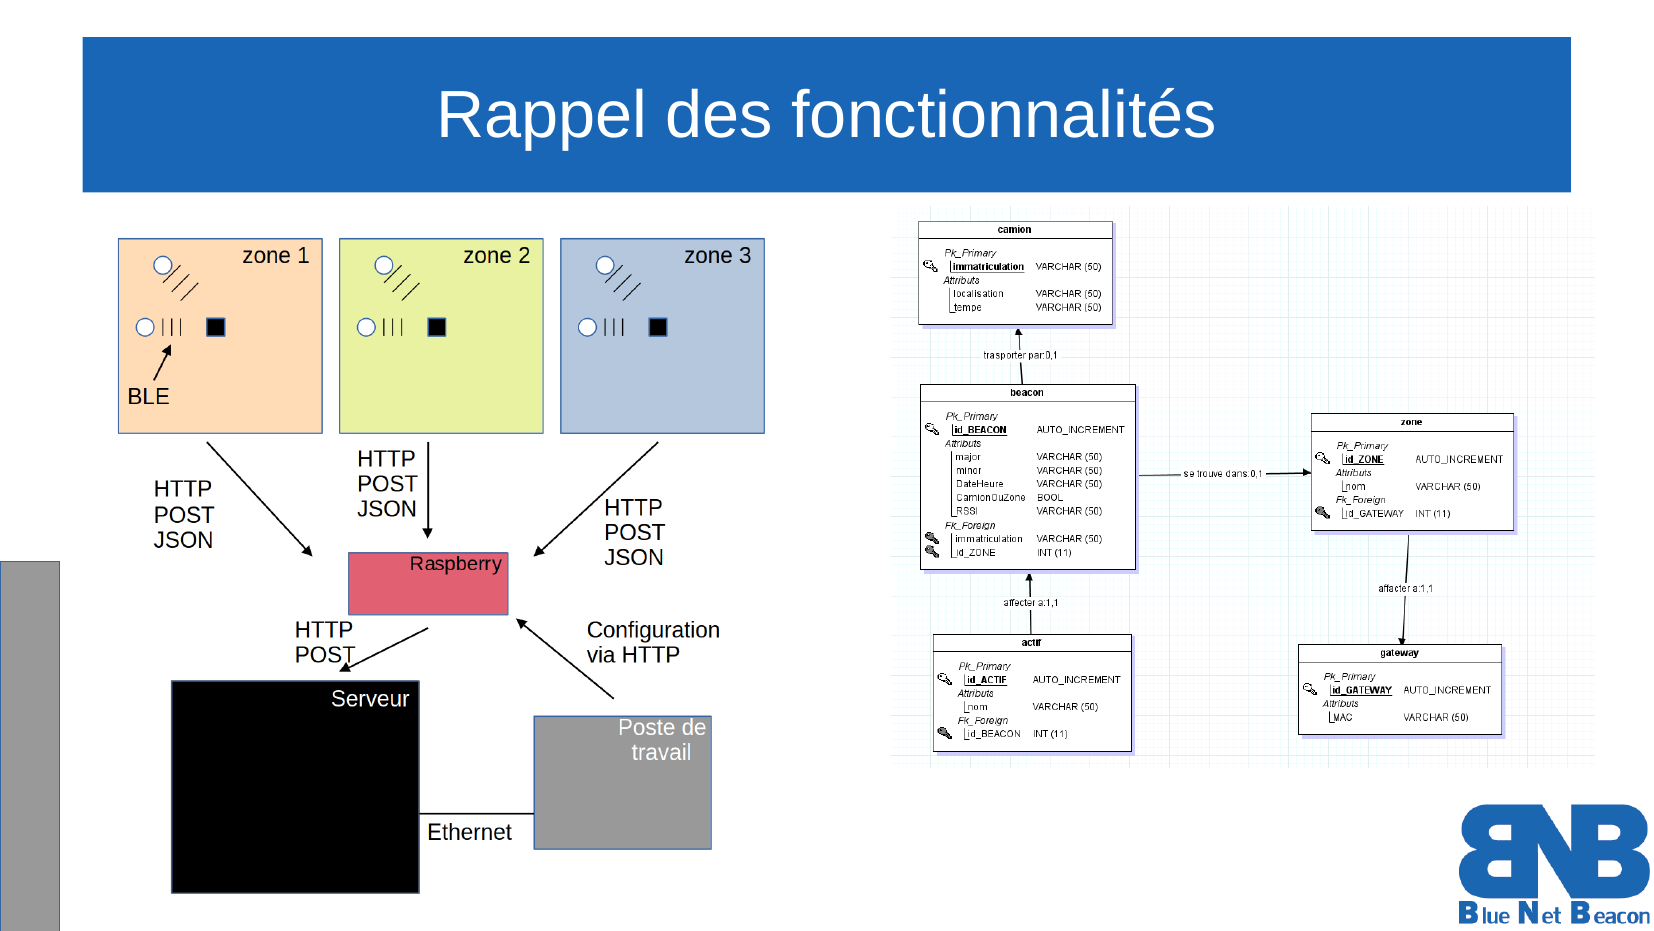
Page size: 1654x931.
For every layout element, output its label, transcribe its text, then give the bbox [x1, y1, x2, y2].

picture [1459, 797, 1650, 930]
title Rappel des fonctionnalités [82, 37, 1571, 193]
text_box [0, 561, 60, 931]
picture [891, 206, 1595, 768]
picture [114, 236, 768, 902]
